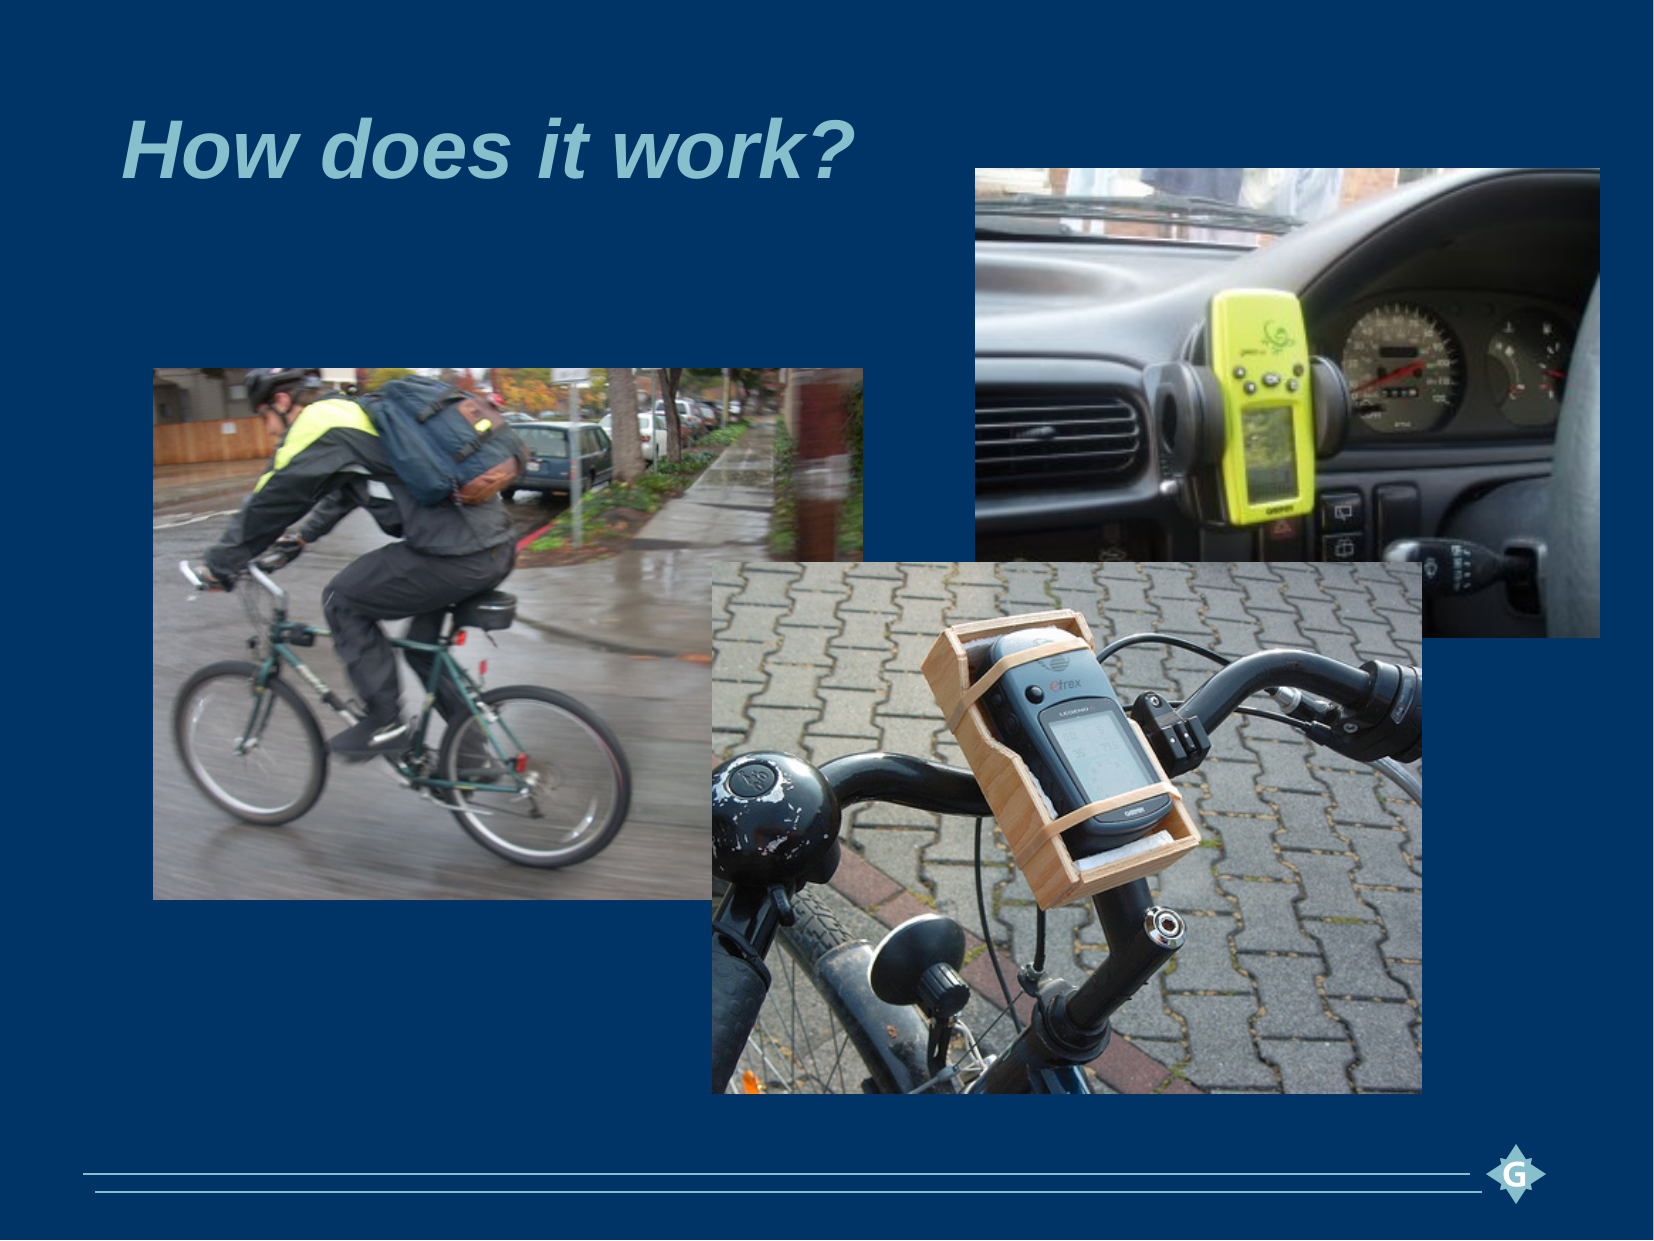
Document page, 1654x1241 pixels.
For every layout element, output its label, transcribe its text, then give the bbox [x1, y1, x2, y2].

picture [1486, 1144, 1546, 1204]
picture [153, 168, 1600, 1094]
title How does it work? [121, 53, 1534, 247]
